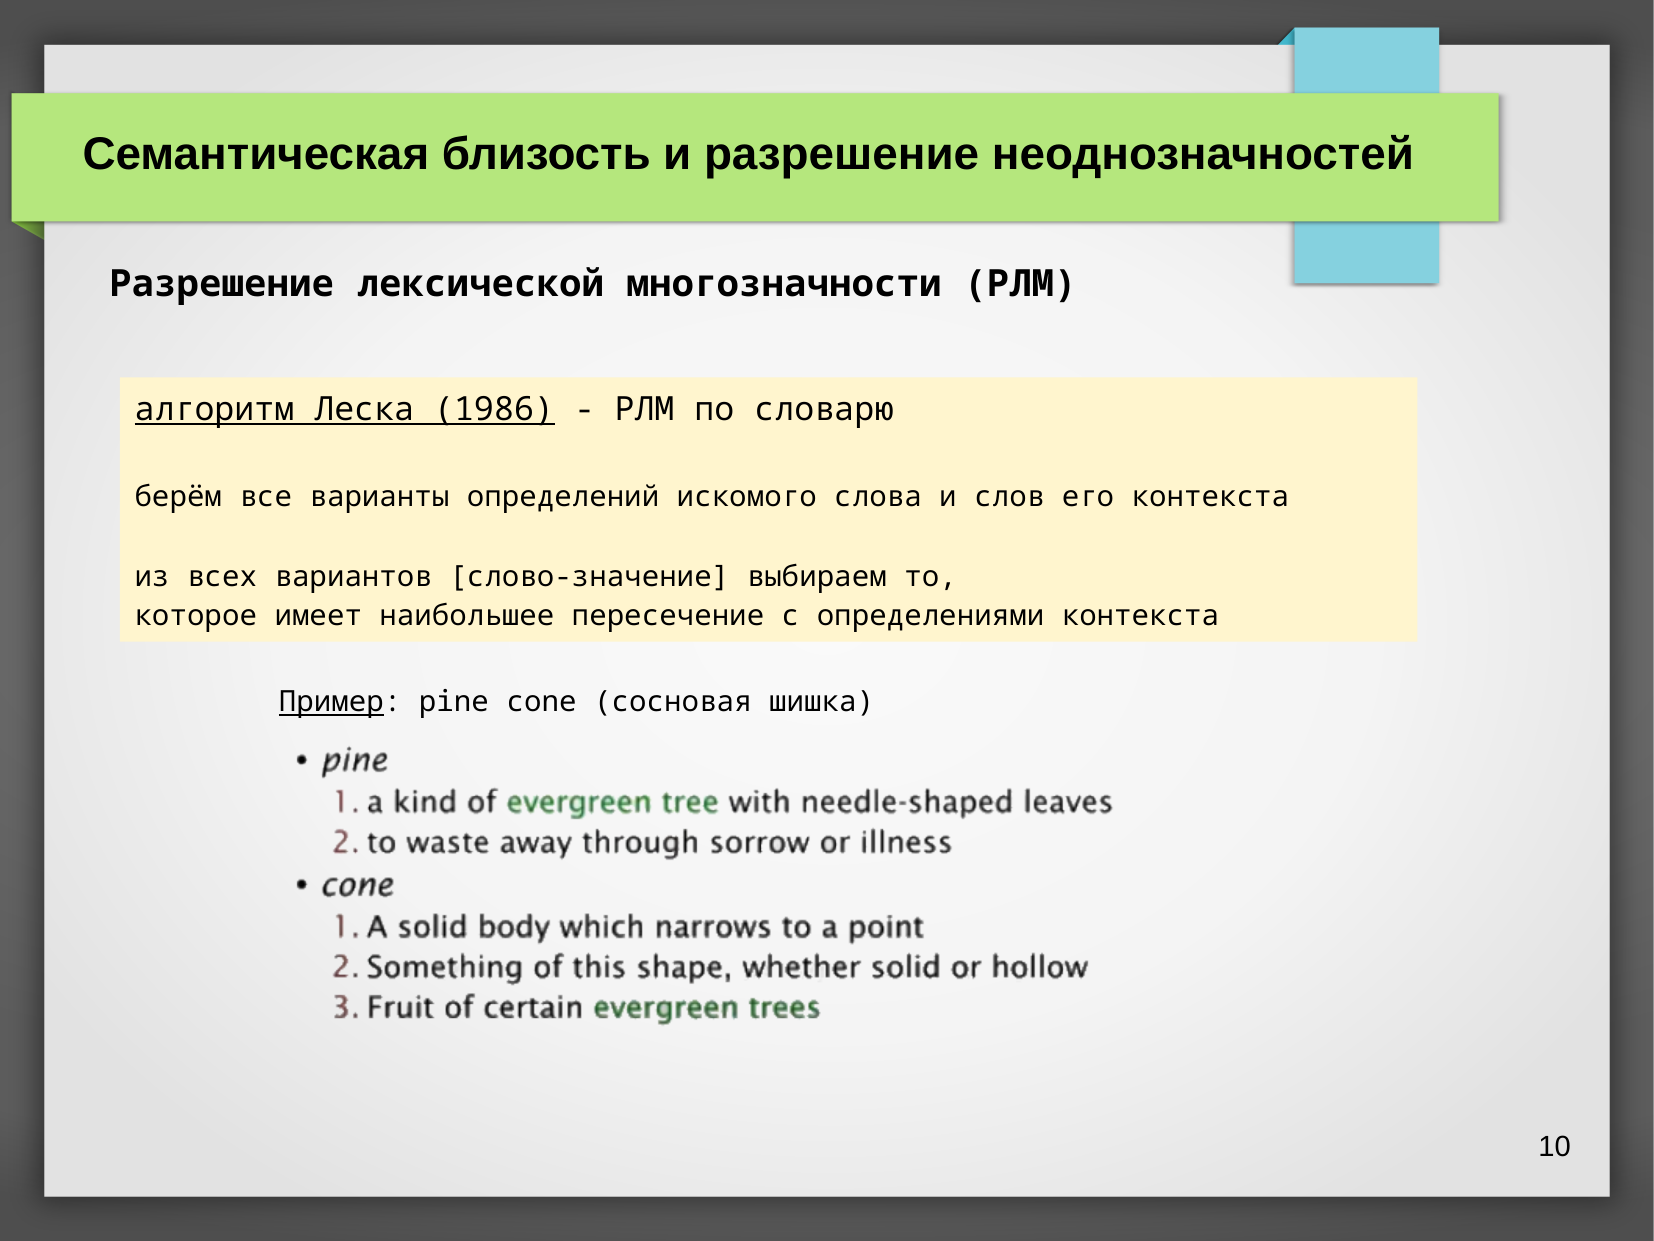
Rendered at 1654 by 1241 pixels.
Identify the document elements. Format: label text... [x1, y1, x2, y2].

picture [0, 0, 1654, 1241]
text_box Пример: pine cone (сосновая шишка) [264, 673, 1134, 723]
title Семантическая близость и разрешение неоднозначностей [82, 121, 1489, 187]
text_box алгоритм Леска (1986) - РЛМ по словарю берём все варианты определений искомого слова и слов его контекста из всех вариантов [слово-значение] выбираем то, которое имеет наибольшее пересечение с определениями контекста [119, 377, 1418, 615]
text_box Разрешение лексической многозначности (РЛМ) [94, 248, 1092, 308]
